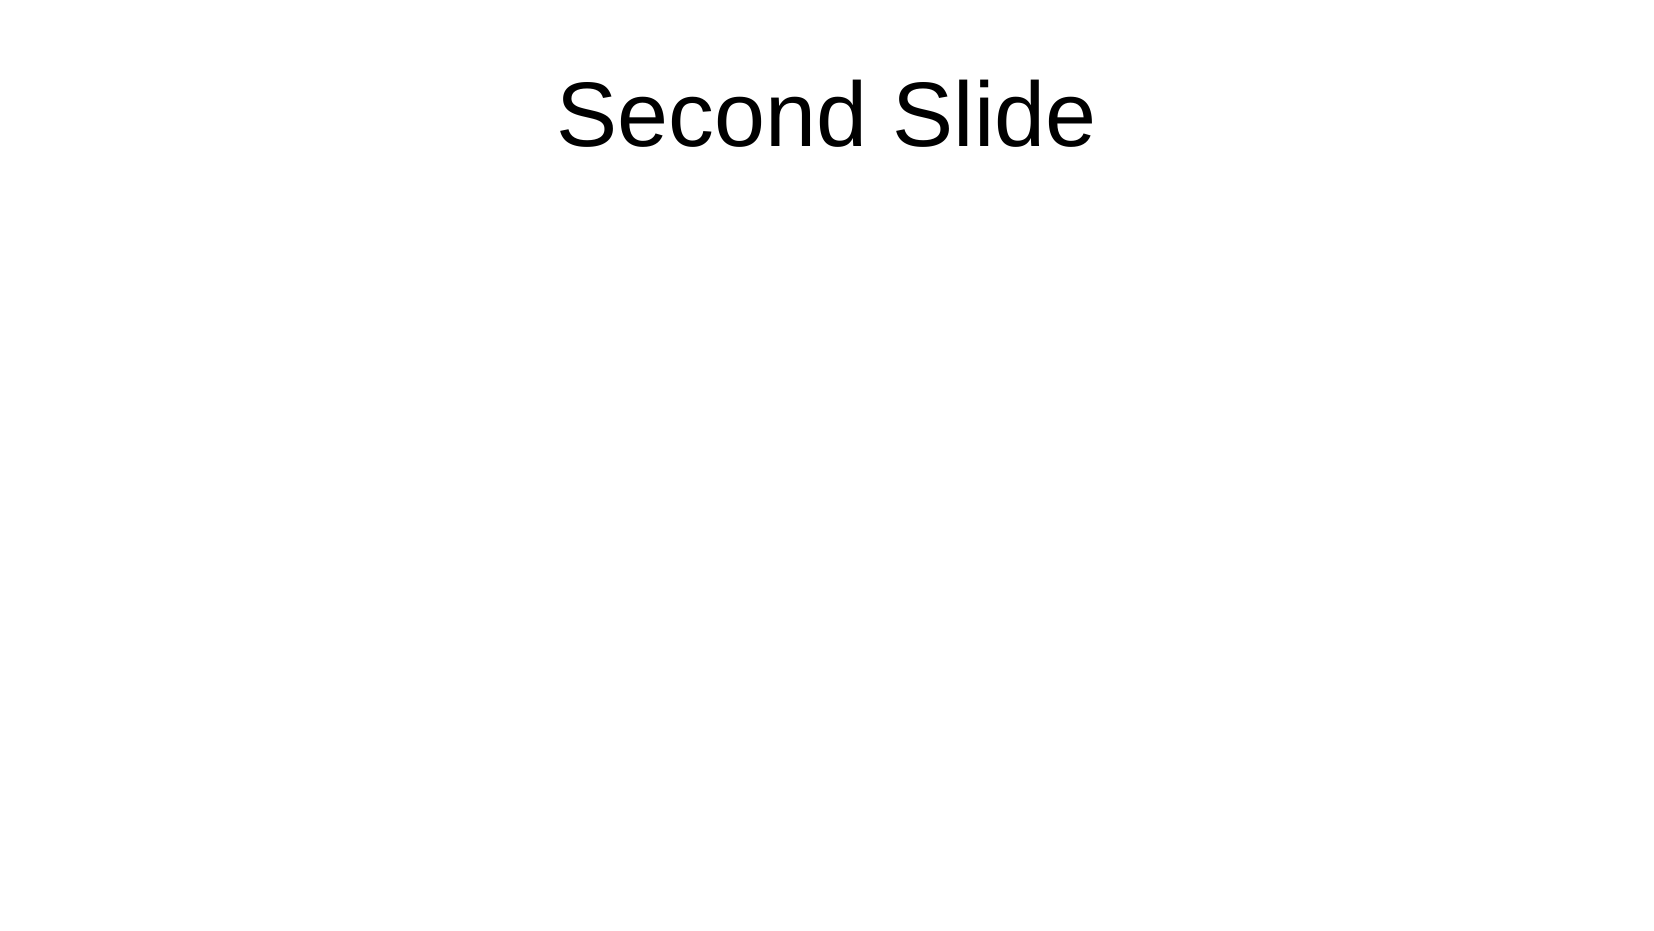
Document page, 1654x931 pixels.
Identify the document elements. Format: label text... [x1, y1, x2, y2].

title Second Slide [82, 37, 1571, 193]
